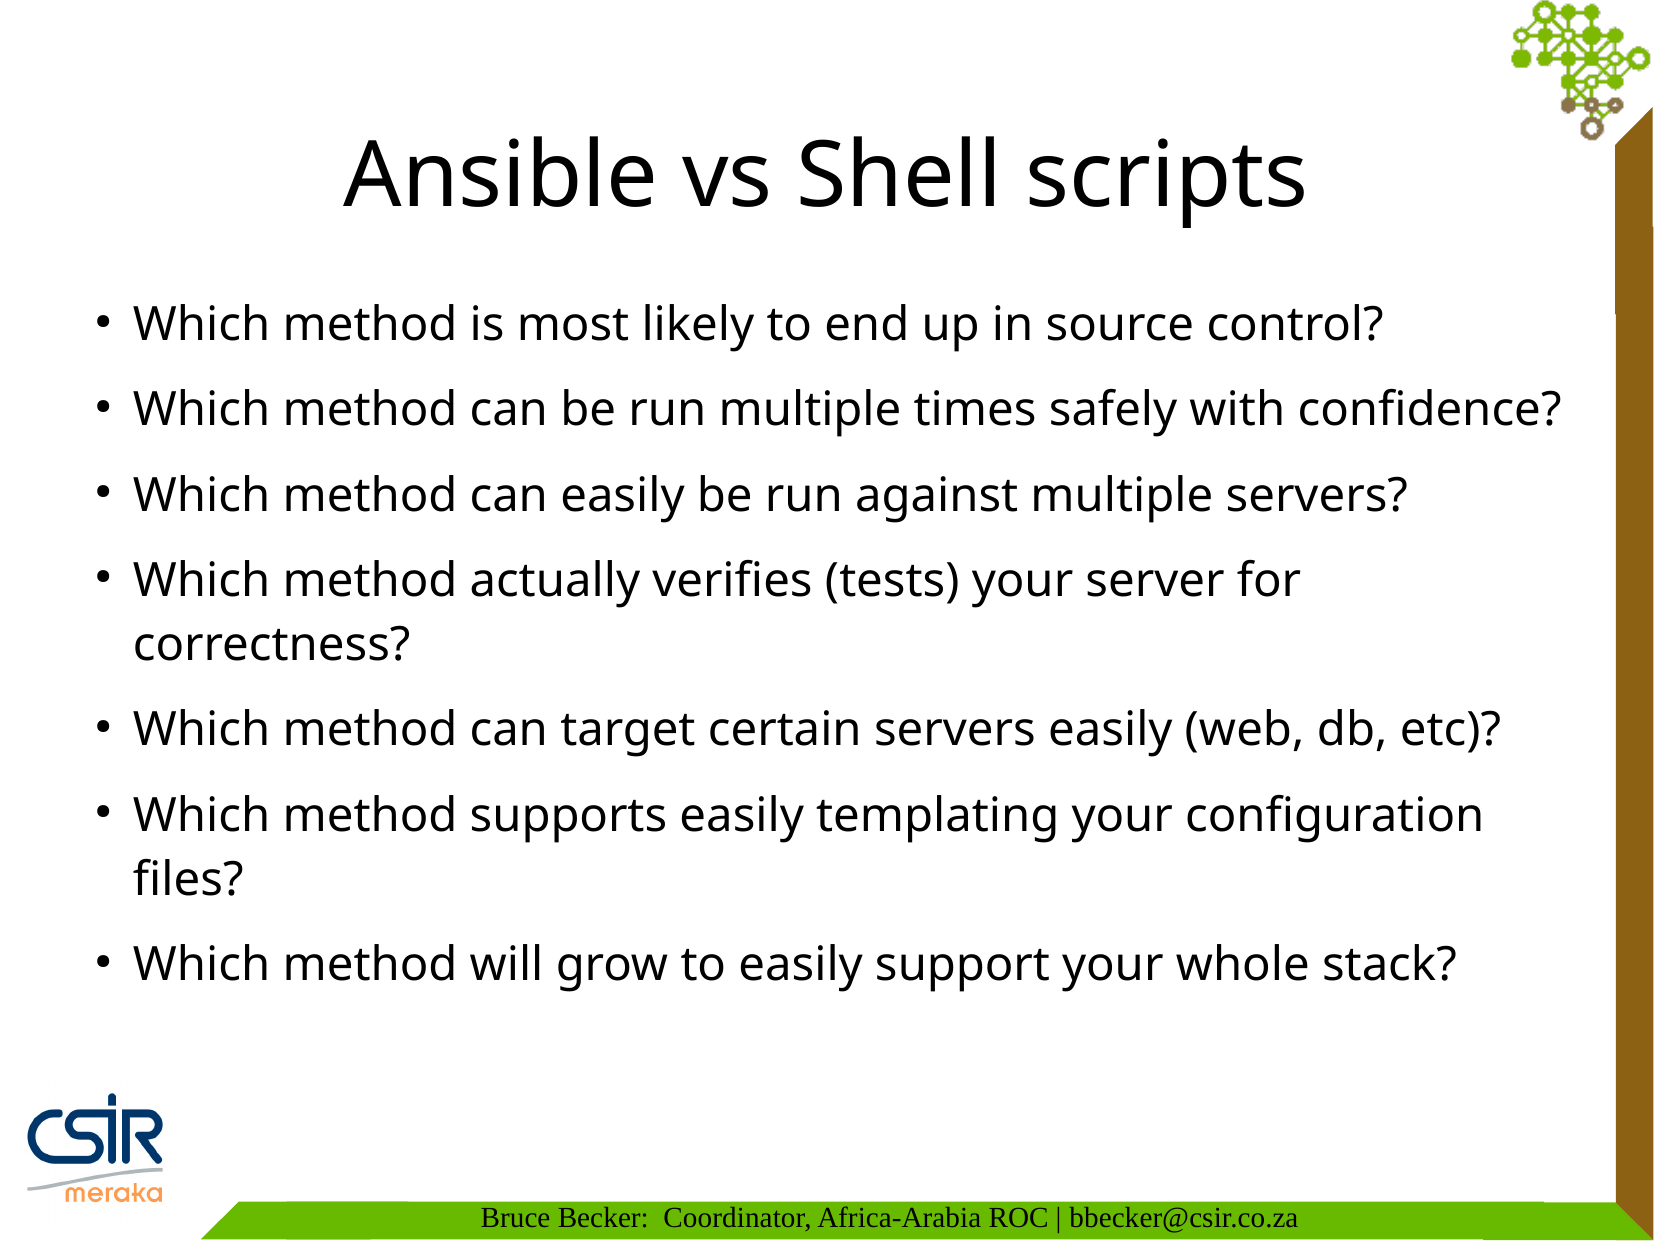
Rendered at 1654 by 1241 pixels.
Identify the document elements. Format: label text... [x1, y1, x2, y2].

picture [1503, 0, 1654, 144]
picture [12, 1074, 178, 1225]
title Ansible vs Shell scripts [82, 67, 1571, 275]
list Which method is most likely to end up in source control? Which method can be run multiple times safely with confidence? Which method can easily be run against multiple servers? Which method actually verifies (tests) your server for correctness? Which method can target certain servers easily (web, db, etc)? Which method supports easily templating your configuration files? Which method will grow to easily support your whole stack? [82, 290, 1571, 1010]
